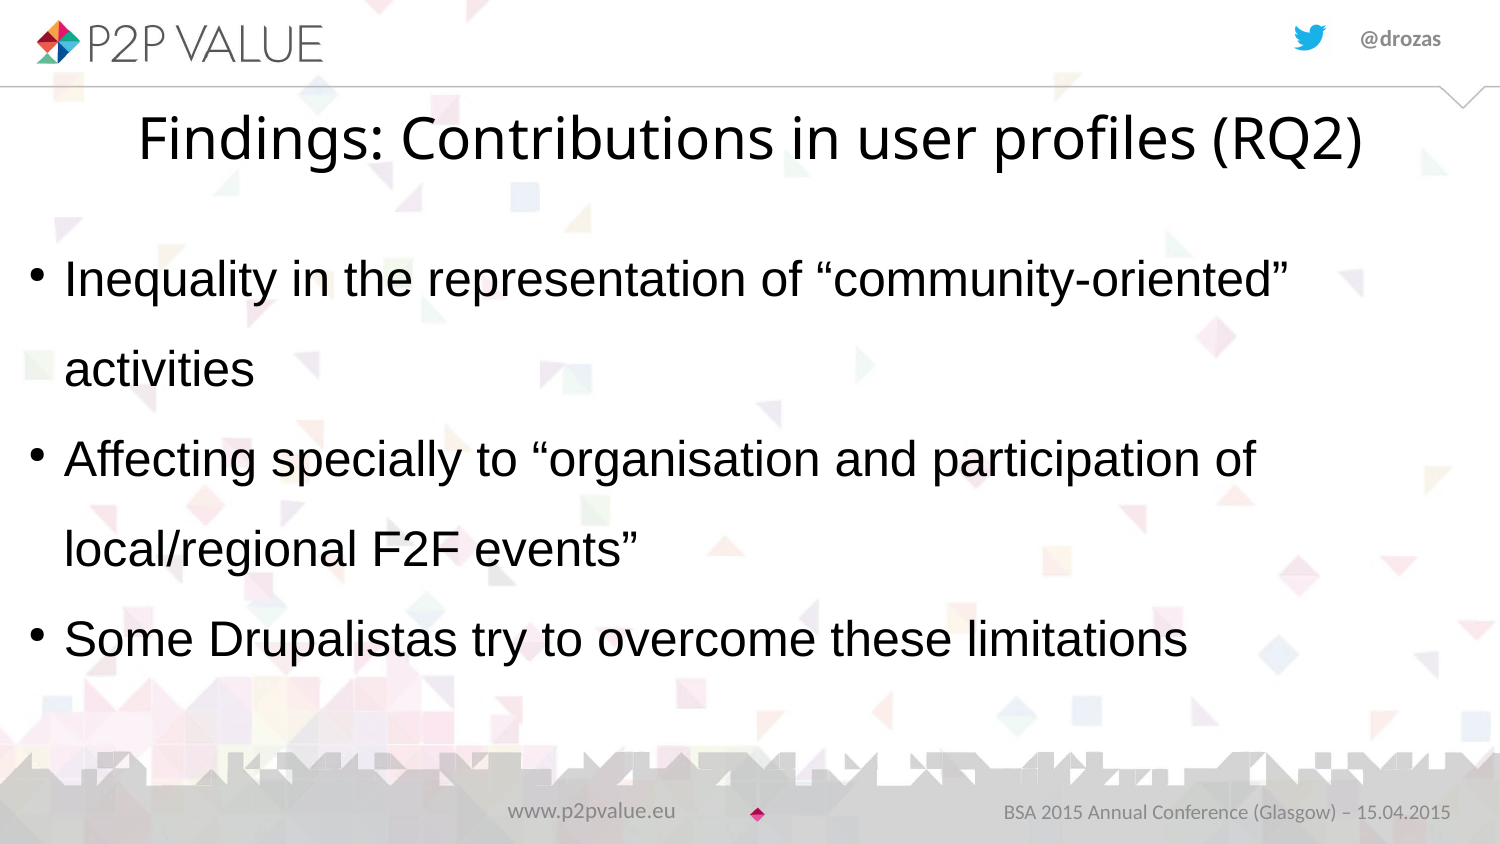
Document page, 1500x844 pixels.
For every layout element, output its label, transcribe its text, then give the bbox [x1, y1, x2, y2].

text_box @drozas [1333, 15, 1455, 60]
picture [0, 181, 1500, 844]
picture [0, 0, 1500, 92]
text_box BSA 2015 Annual Conference (Glasgow) – 15.04.2015 [777, 788, 1470, 834]
title Findings: Contributions in user profiles (RQ2) [0, 92, 1500, 181]
text_box www.p2pvalue.eu [501, 789, 720, 829]
subtitle Inequality in the representation of “community-oriented” activities Affecting specially to “organisation and participation of local/regional F2F events” Some Drupalistas try to overcome these limitations [15, 210, 1496, 766]
